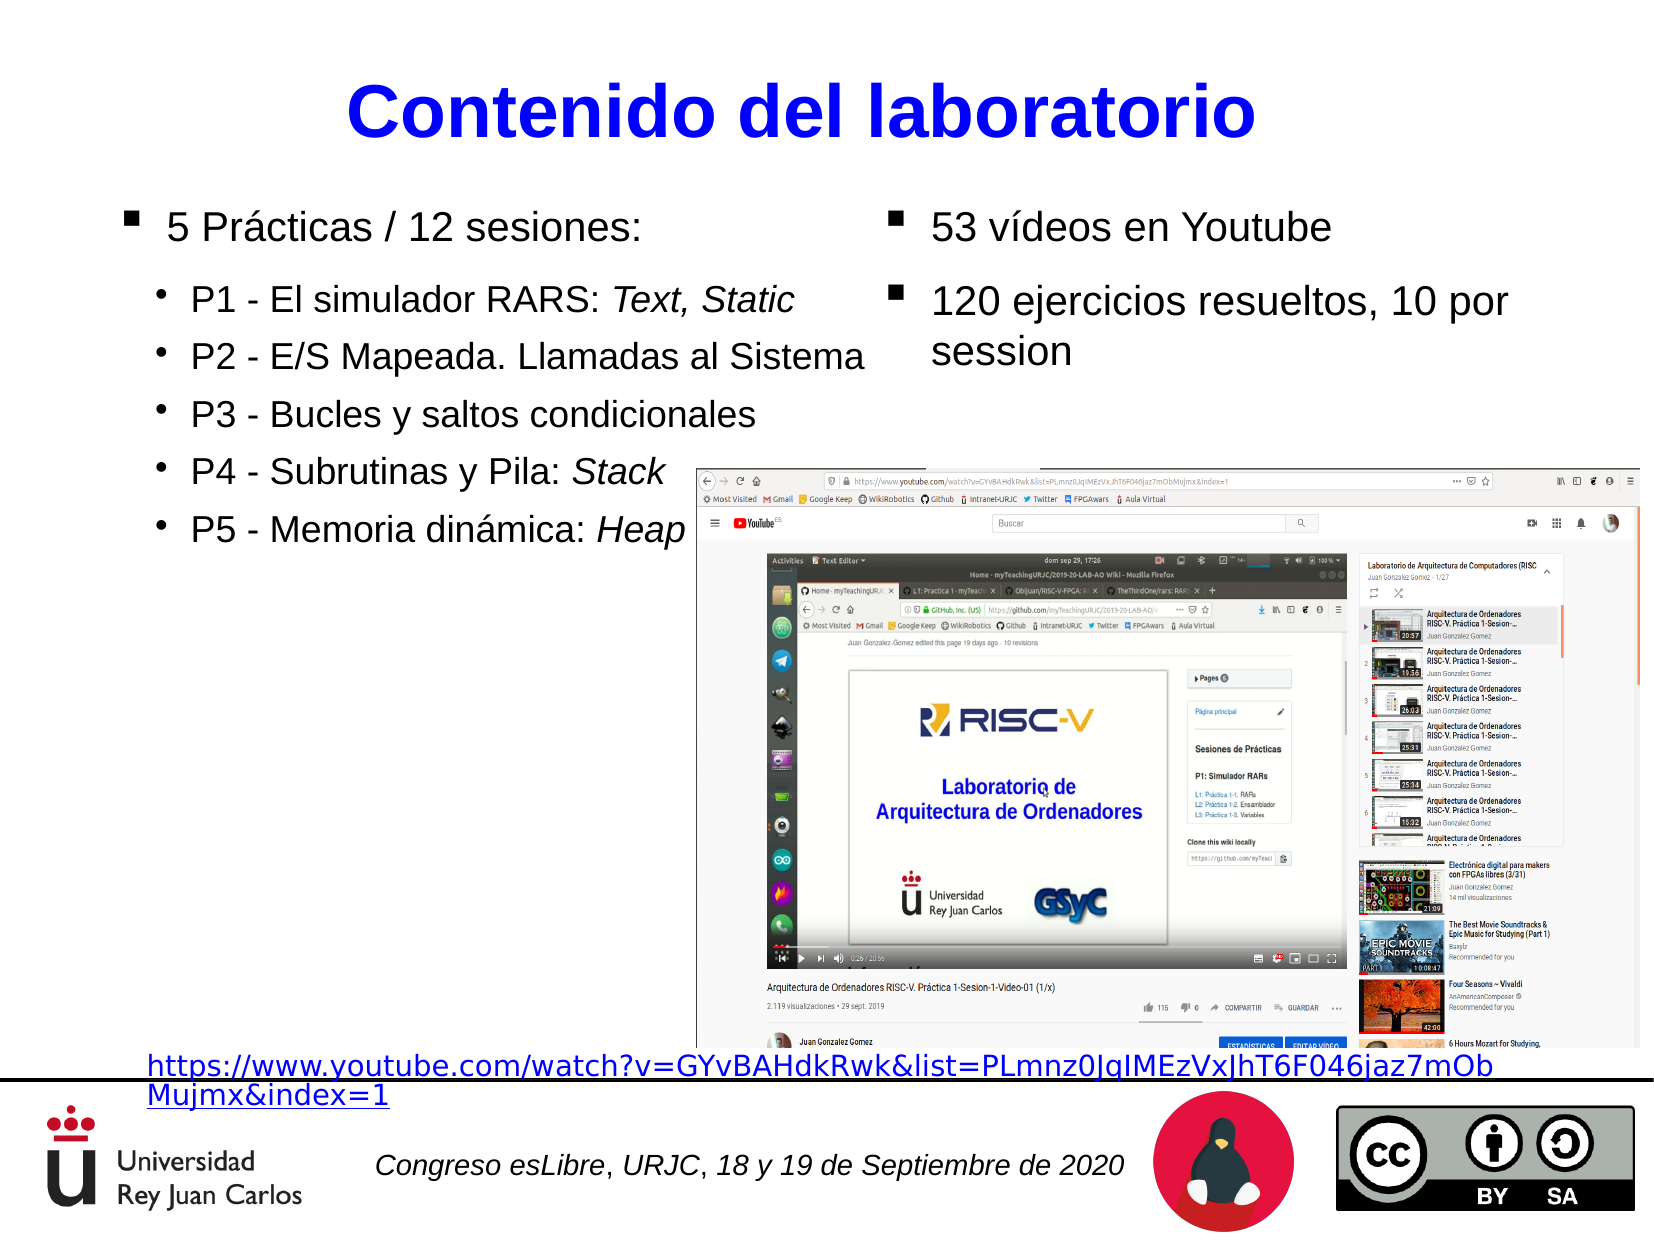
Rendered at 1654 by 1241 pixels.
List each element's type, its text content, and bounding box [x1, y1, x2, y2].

picture [696, 468, 1640, 1048]
picture [1336, 1094, 1635, 1221]
text_box Contenido del laboratorio [142, 54, 1463, 161]
text_box 53 vídeos en Youtube 120 ejercicios resueltos, 10 por session [869, 192, 1557, 454]
picture [30, 1094, 315, 1220]
picture [195, 1102, 315, 1108]
picture [1153, 1091, 1294, 1232]
text_box 5 Prácticas / 12 sesiones: P1 - El simulador RARS: Text, Static P2 - E/S Mapeada. Llamadas al Sistema P3 - Bucles y saltos condicionales P4 - Subrutinas y Pila: Stack P5 - Memoria dinámica: Heap [105, 192, 893, 659]
text_box Congreso esLibre, URJC, 18 y 19 de Septiembre de 2020 [359, 1139, 1153, 1215]
text_box https://www.youtube.com/watch?v=GYvBAHdkRwk&list=PLmnz0JqIMEzVxJhT6F046jaz7mObMujmx&index=1 [131, 1040, 1522, 1102]
